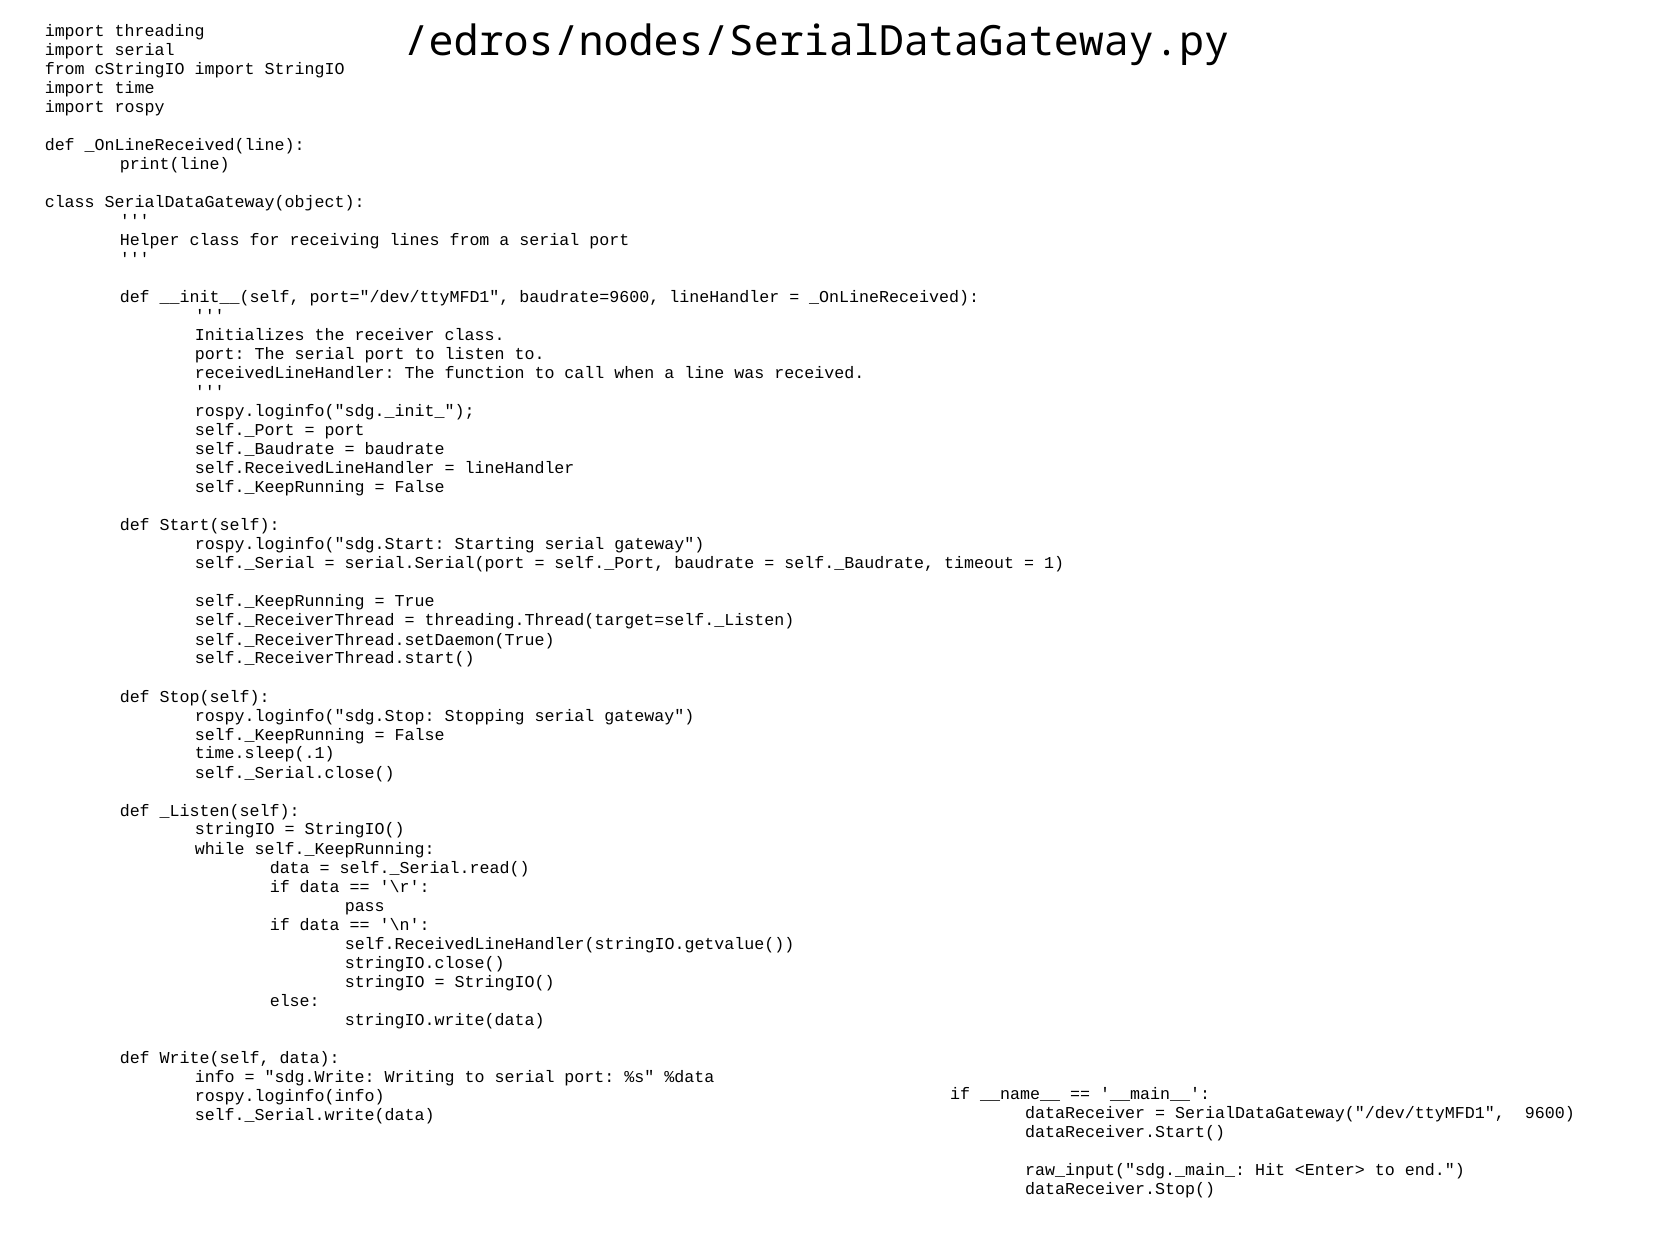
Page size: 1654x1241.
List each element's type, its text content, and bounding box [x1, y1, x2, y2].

text_box if __name__ == '__main__': dataReceiver = SerialDataGateway("/dev/ttyMFD1", 9600) dataReceiver.Start() raw_input("sdg._main_: Hit <Enter> to end.") dataReceiver.Stop() [860, 1078, 1591, 1209]
title /edros/nodes/SerialDataGateway.py [71, 11, 1561, 67]
text_box import threading import serial from cStringIO import StringIO import time import rospy def _OnLineReceived(line): print(line) class SerialDataGateway(object): ''' Helper class for receiving lines from a serial port ''' def __init__(self, port="/dev/ttyMFD1", baudrate=9600, lineHandler = _OnLineReceived): ''' Initializes the receiver class. port: The serial port to listen to. receivedLineHandler: The function to call when a line was received. ''' rospy.loginfo("sdg._init_"); self._Port = port self._Baudrate = baudrate self.ReceivedLineHandler = lineHandler self._KeepRunning = False def Start(self): rospy.loginfo("sdg.Start: Starting serial gateway") self._Serial = serial.Serial(port = self._Port, baudrate = self._Baudrate, timeout = 1) self._KeepRunning = True self._ReceiverThread = threading.Thread(target=self._Listen) self._ReceiverThread.setDaemon(True) self._ReceiverThread.start() def Stop(self): rospy.loginfo("sdg.Stop: Stopping serial gateway") self._KeepRunning = False time.sleep(.1) self._Serial.close() def _Listen(self): stringIO = StringIO() while self._KeepRunning: data = self._Serial.read() if data == '\r': pass if data == '\n': self.ReceivedLineHandler(stringIO.getvalue()) stringIO.close() stringIO = StringIO() else: stringIO.write(data) def Write(self, data): info = "sdg.Write: Writing to serial port: %s" %data rospy.loginfo(info) self._Serial.write(data) [30, 15, 1080, 1209]
